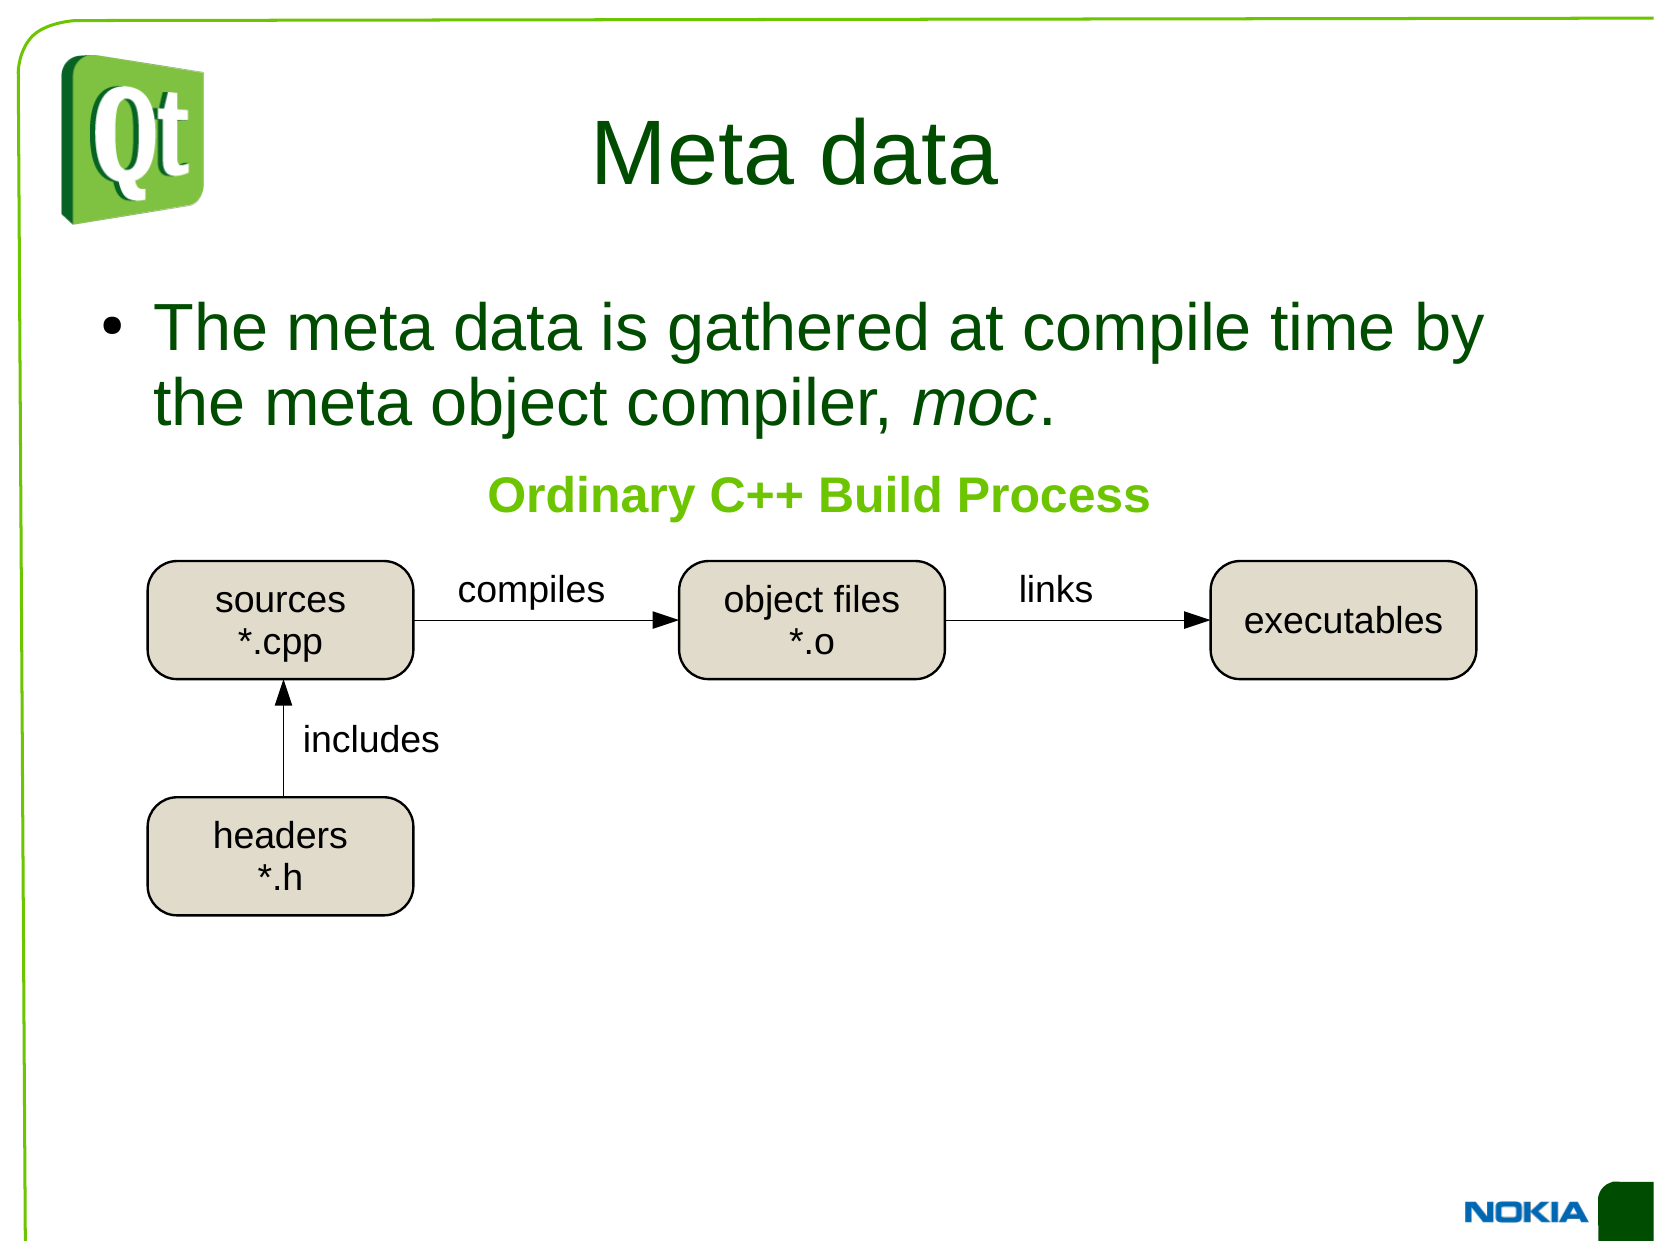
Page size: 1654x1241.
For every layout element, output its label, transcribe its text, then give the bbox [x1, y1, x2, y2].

text_box headers *.h [147, 797, 414, 916]
text_box object files *.o [679, 561, 945, 680]
text_box links [1003, 561, 1182, 618]
text_box executables [1210, 561, 1477, 680]
text_box Ordinary C++ Build Process [472, 459, 1167, 531]
text_box compiles [442, 561, 650, 618]
text_box includes [288, 710, 456, 768]
picture [1465, 1201, 1589, 1223]
text_box sources *.cpp [147, 561, 414, 680]
list The meta data is gathered at compile time by the meta object compiler, moc. [82, 290, 1571, 1094]
title Meta data [257, 49, 1333, 257]
picture [61, 55, 204, 225]
